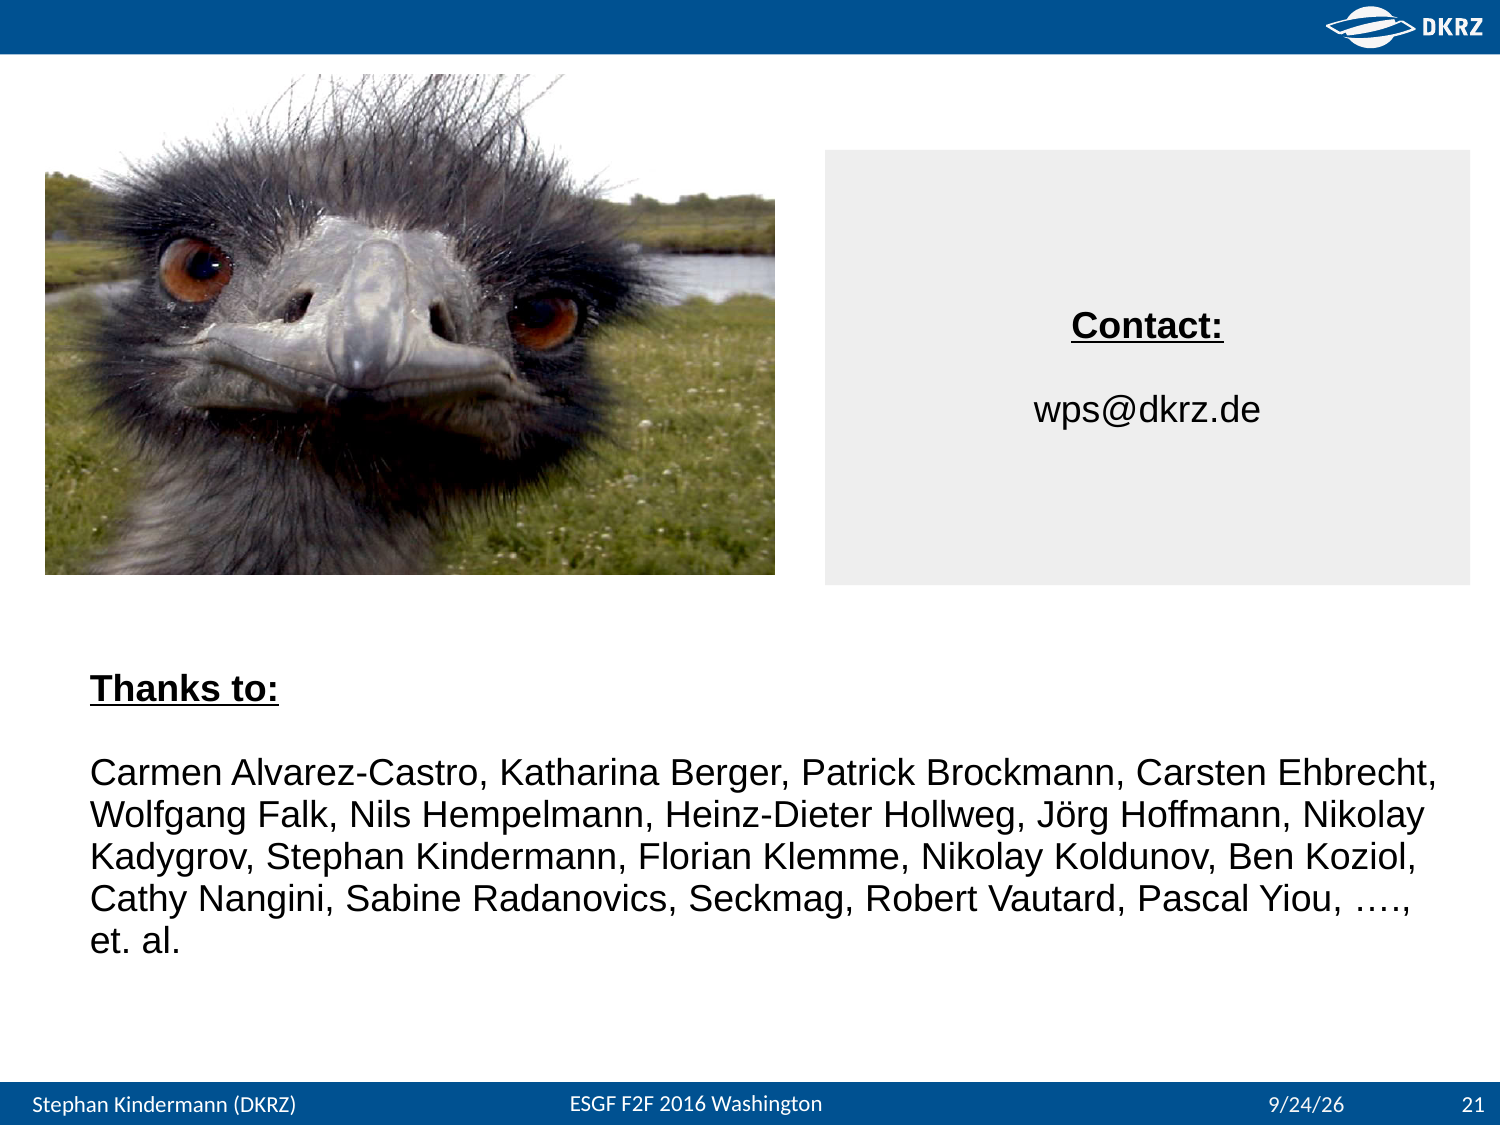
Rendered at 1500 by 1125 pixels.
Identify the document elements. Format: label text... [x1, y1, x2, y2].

slide_number <number> [1376, 1082, 1500, 1125]
text_box Thanks to: Carmen Alvarez-Castro, Katharina Berger, Patrick Brockmann, Carsten Ehbrecht, Wolfgang Falk, Nils Hempelmann, Heinz-Dieter Hollweg, Jörg Hoffmann, Nikolay Kadygrov, Stephan Kindermann, Florian Klemme, Nikolay Koldunov, Ben Koziol, Cathy Nangini, Sabine Radanovics, Seckmag, Robert Vautard, Pascal Yiou, …., et. al. [75, 660, 1471, 1011]
text_box Contact: wps@dkrz.de [825, 149, 1471, 586]
picture [45, 74, 775, 575]
slide_number 12/1/16 [1187, 1082, 1360, 1125]
